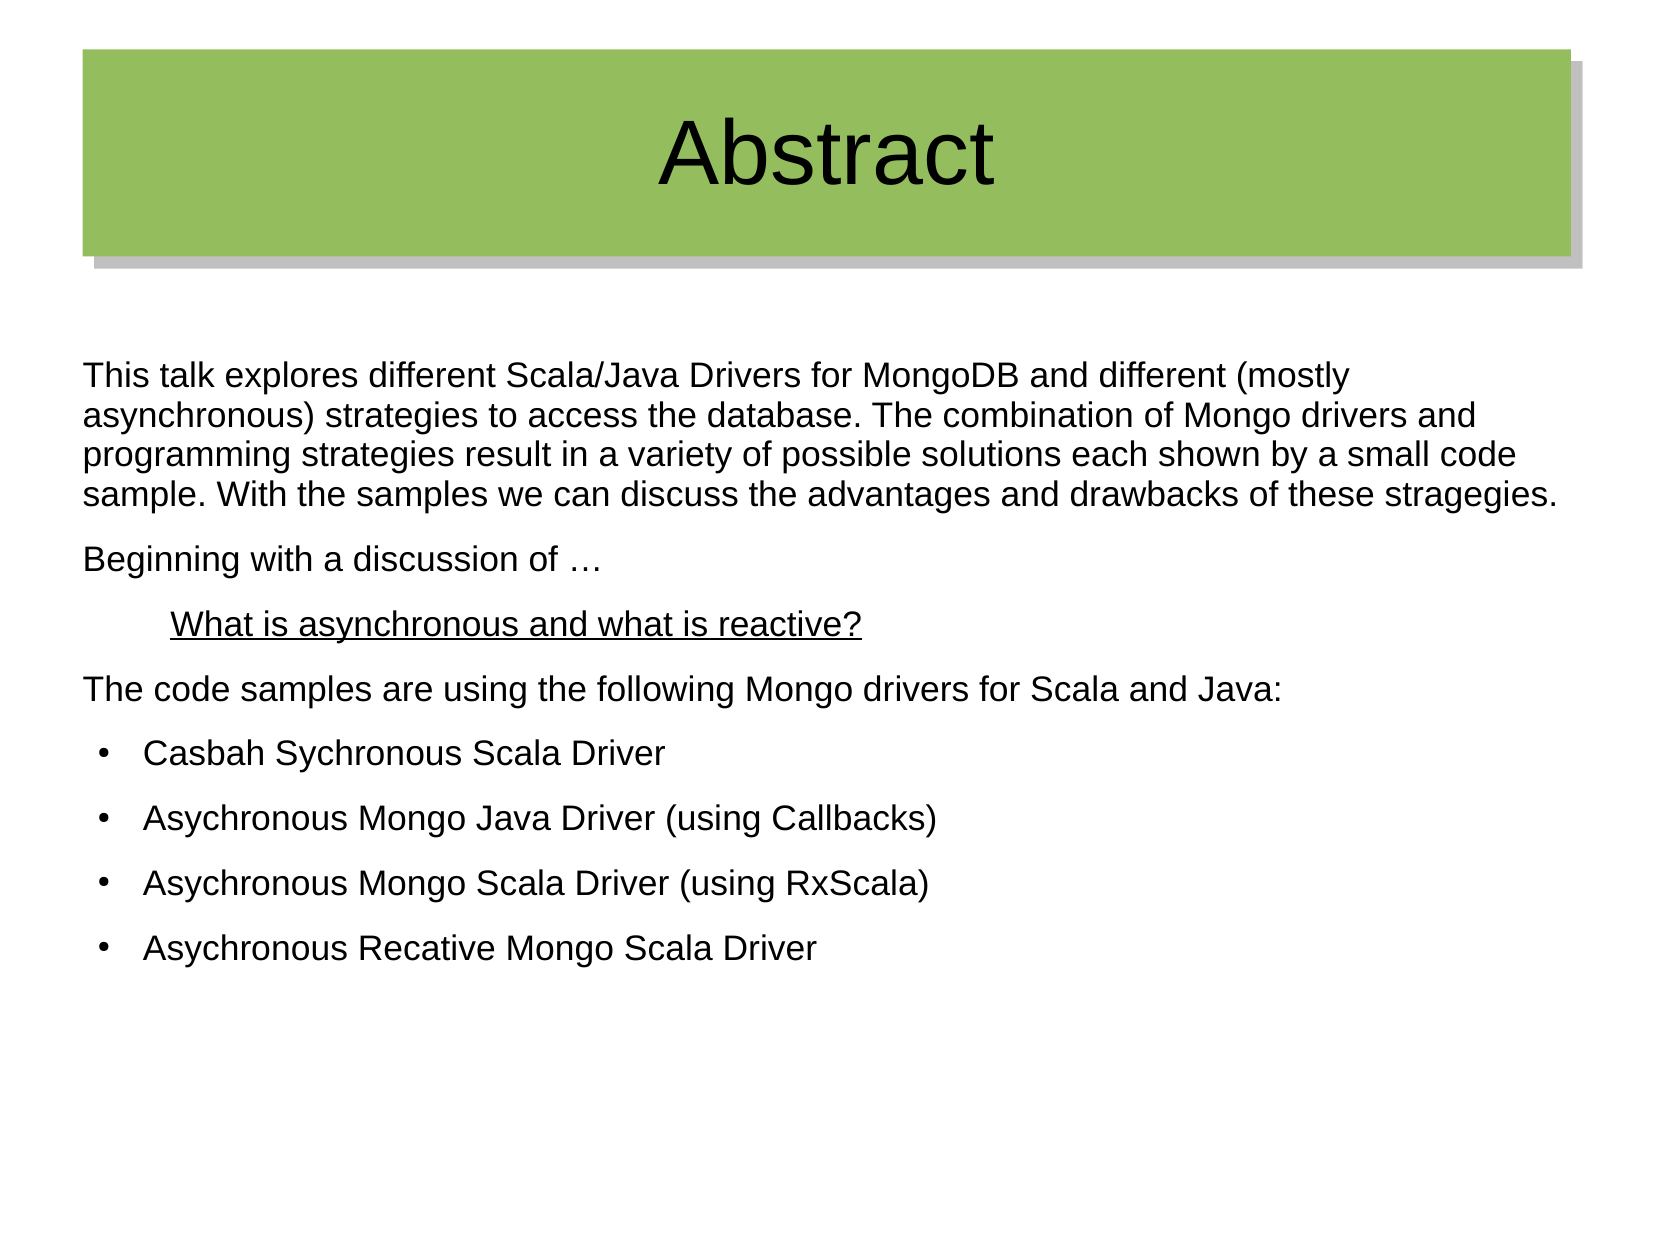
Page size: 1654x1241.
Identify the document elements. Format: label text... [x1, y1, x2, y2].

list This talk explores different Scala/Java Drivers for MongoDB and different (mostly asynchronous) strategies to access the database. The combination of Mongo drivers and programming strategies result in a variety of possible solutions each shown by a small code sample. With the samples we can discuss the advantages and drawbacks of these stragegies. Beginning with a discussion of … What is asynchronous and what is reactive? The code samples are using the following Mongo drivers for Scala and Java: Casbah Sychronous Scala Driver Asychronous Mongo Java Driver (using Callbacks) Asychronous Mongo Scala Driver (using RxScala) Asychronous Recative Mongo Scala Driver [82, 290, 1571, 1010]
title Abstract [82, 49, 1571, 257]
